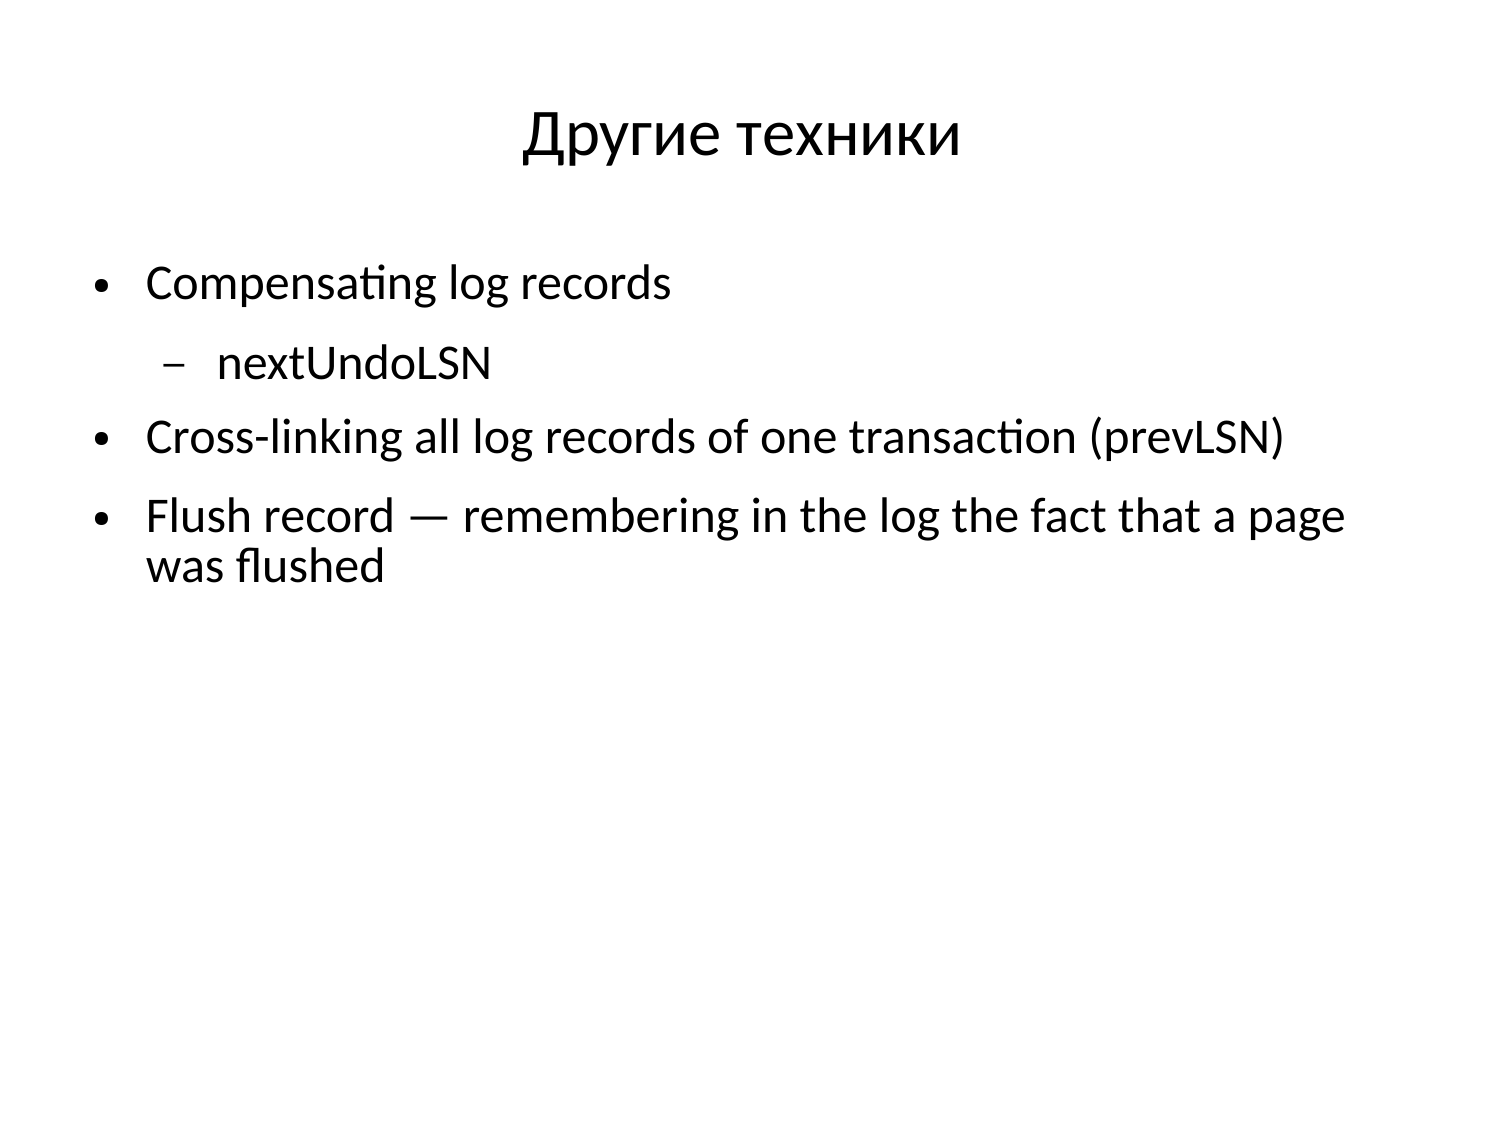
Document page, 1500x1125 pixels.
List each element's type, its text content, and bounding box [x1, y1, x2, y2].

list Compensating log records nextUndoLSN Cross-linking all log records of one transaction (prevLSN) Flush record — remembering in the log the fact that a page was flushed [75, 262, 1425, 1005]
title Другие техники [75, 45, 1425, 233]
